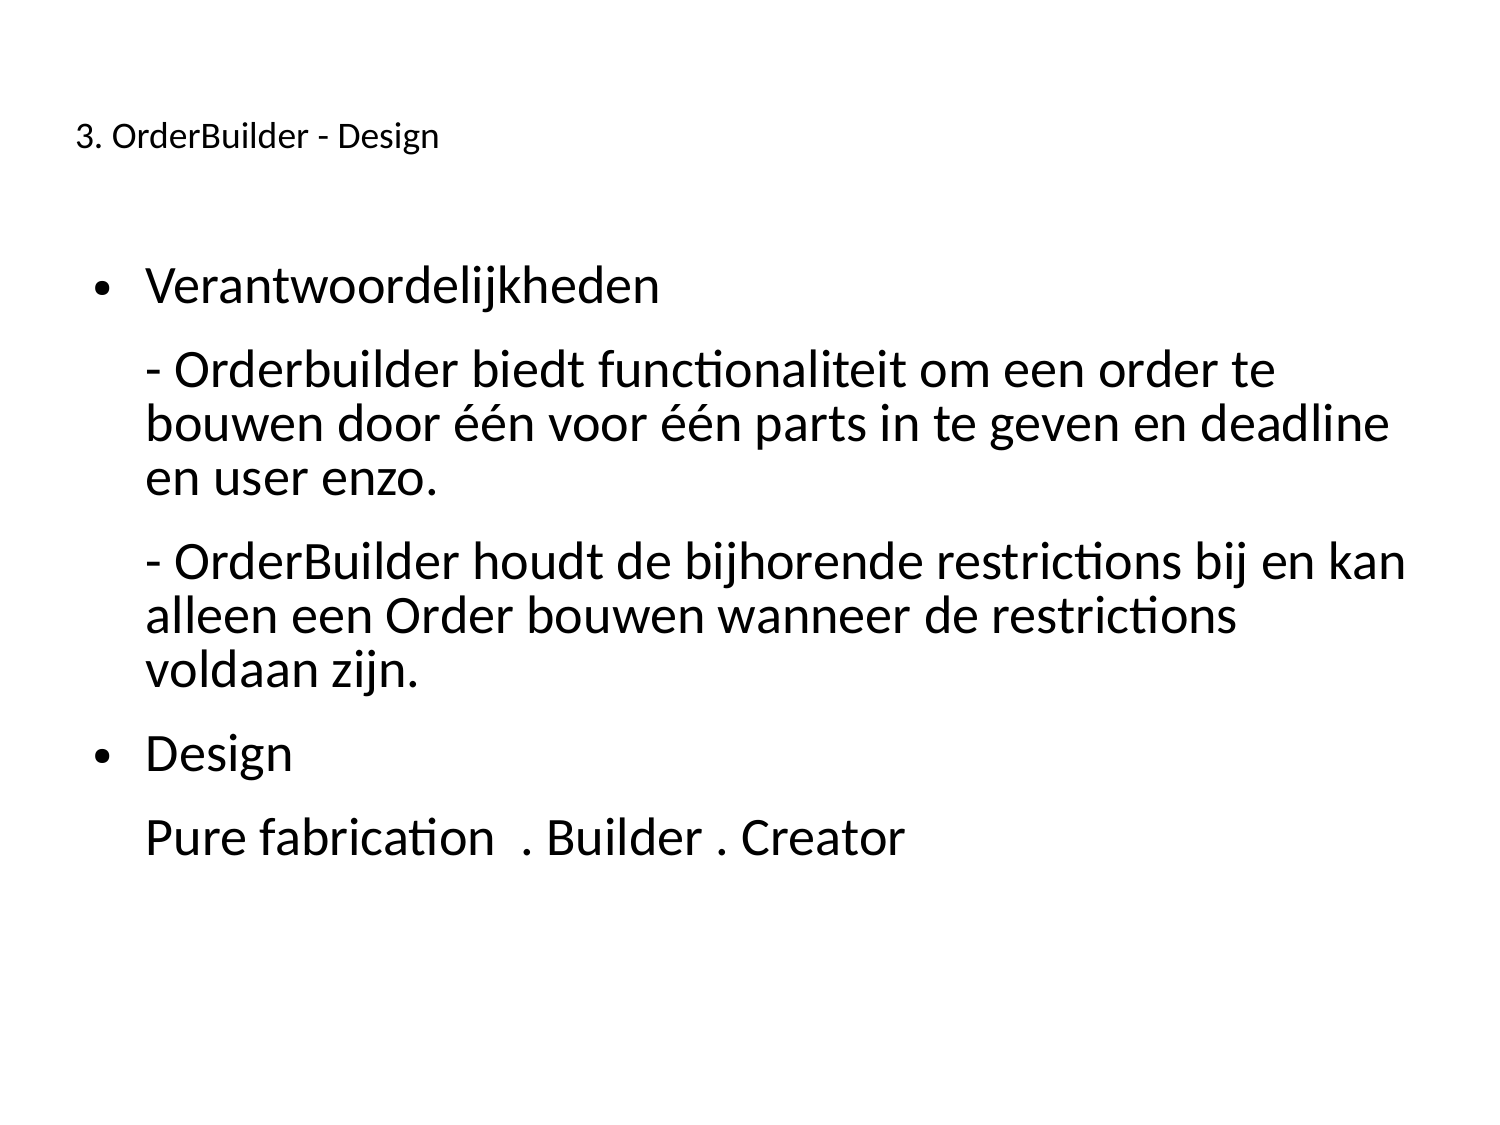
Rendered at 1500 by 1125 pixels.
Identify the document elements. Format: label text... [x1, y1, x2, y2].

title 3. OrderBuilder - Design [75, 45, 1425, 233]
list Verantwoordelijkheden - Orderbuilder biedt functionaliteit om een order te bouwen door één voor één parts in te geven en deadline en user enzo. - OrderBuilder houdt de bijhorende restrictions bij en kan alleen een Order bouwen wanneer de restrictions voldaan zijn. Design Pure fabrication . Builder . Creator [75, 262, 1425, 1005]
